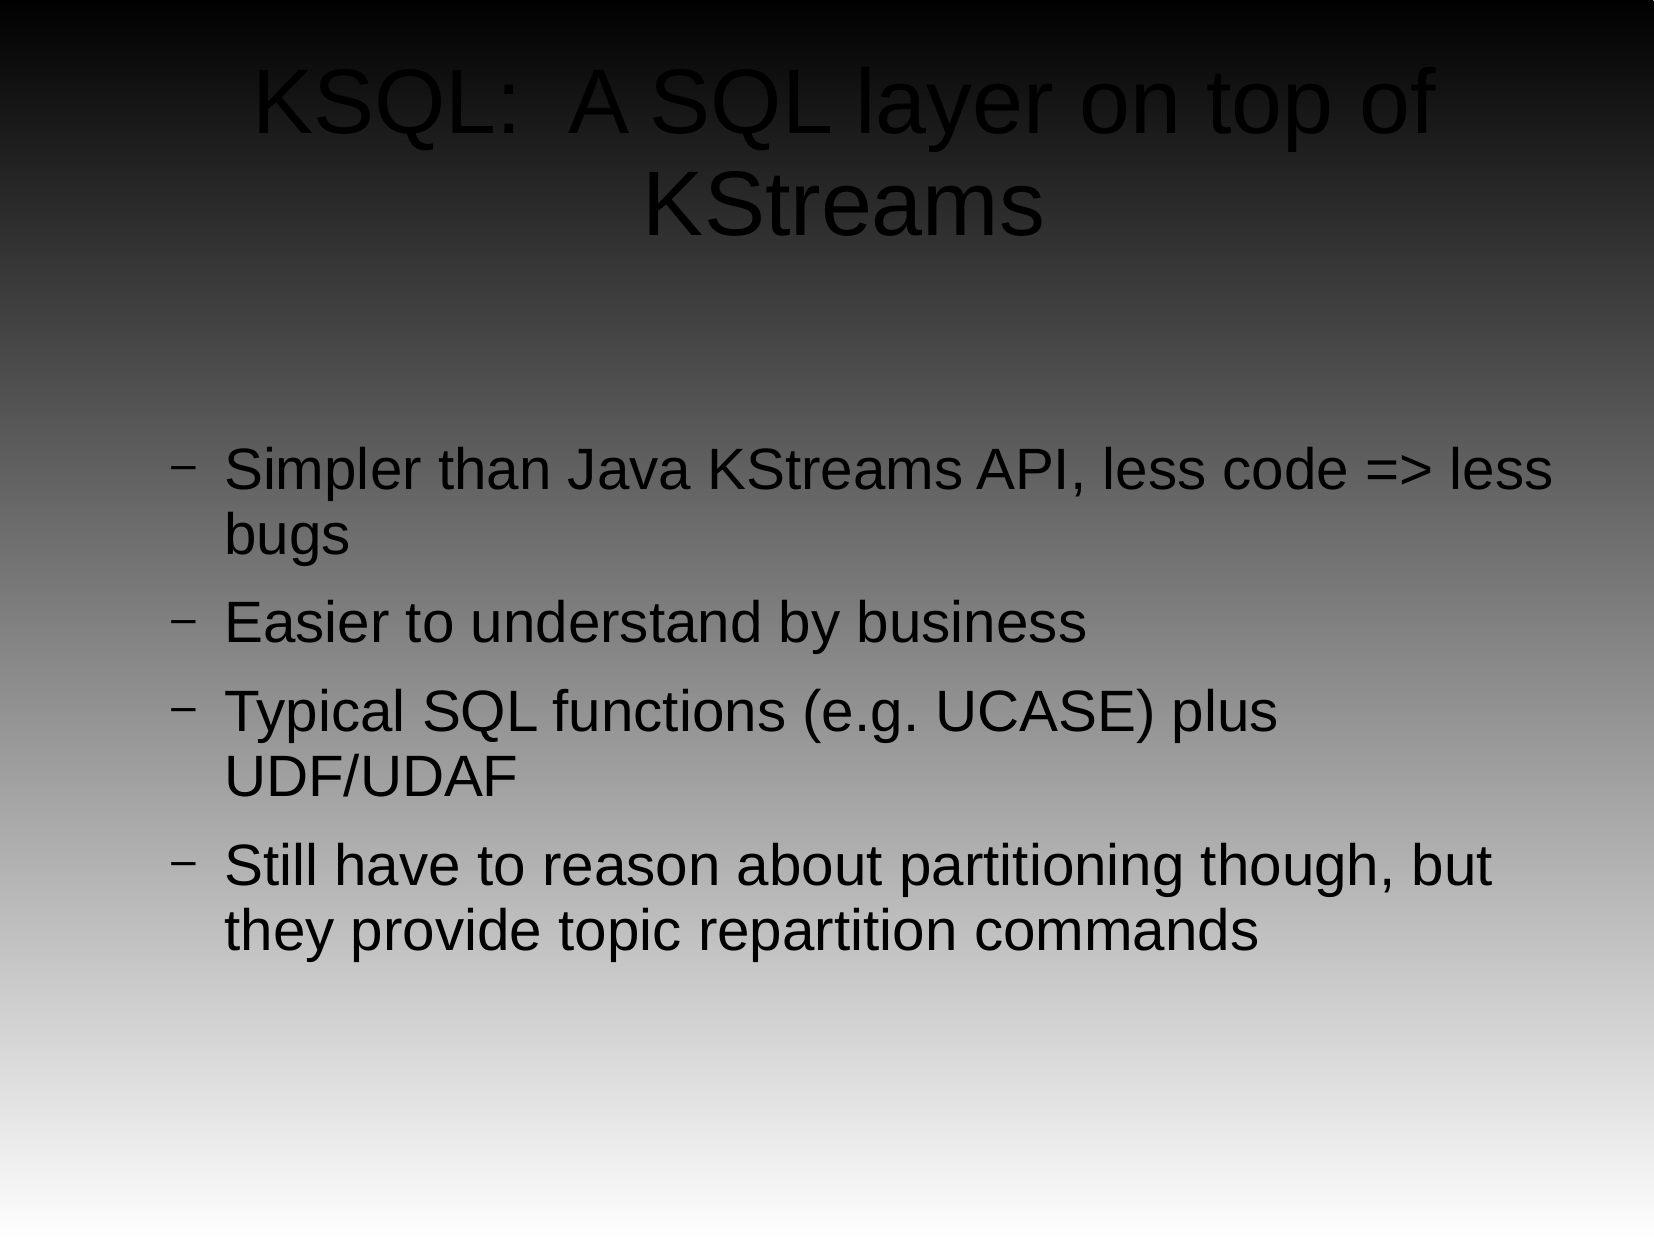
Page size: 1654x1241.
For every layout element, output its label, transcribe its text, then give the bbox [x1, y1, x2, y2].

list Simpler than Java KStreams API, less code => less bugs Easier to understand by business Typical SQL functions (e.g. UCASE) plus UDF/UDAF Still have to reason about partitioning though, but they provide topic repartition commands [82, 290, 1571, 1010]
title KSQL: A SQL layer on top of KStreams [82, 49, 1571, 257]
